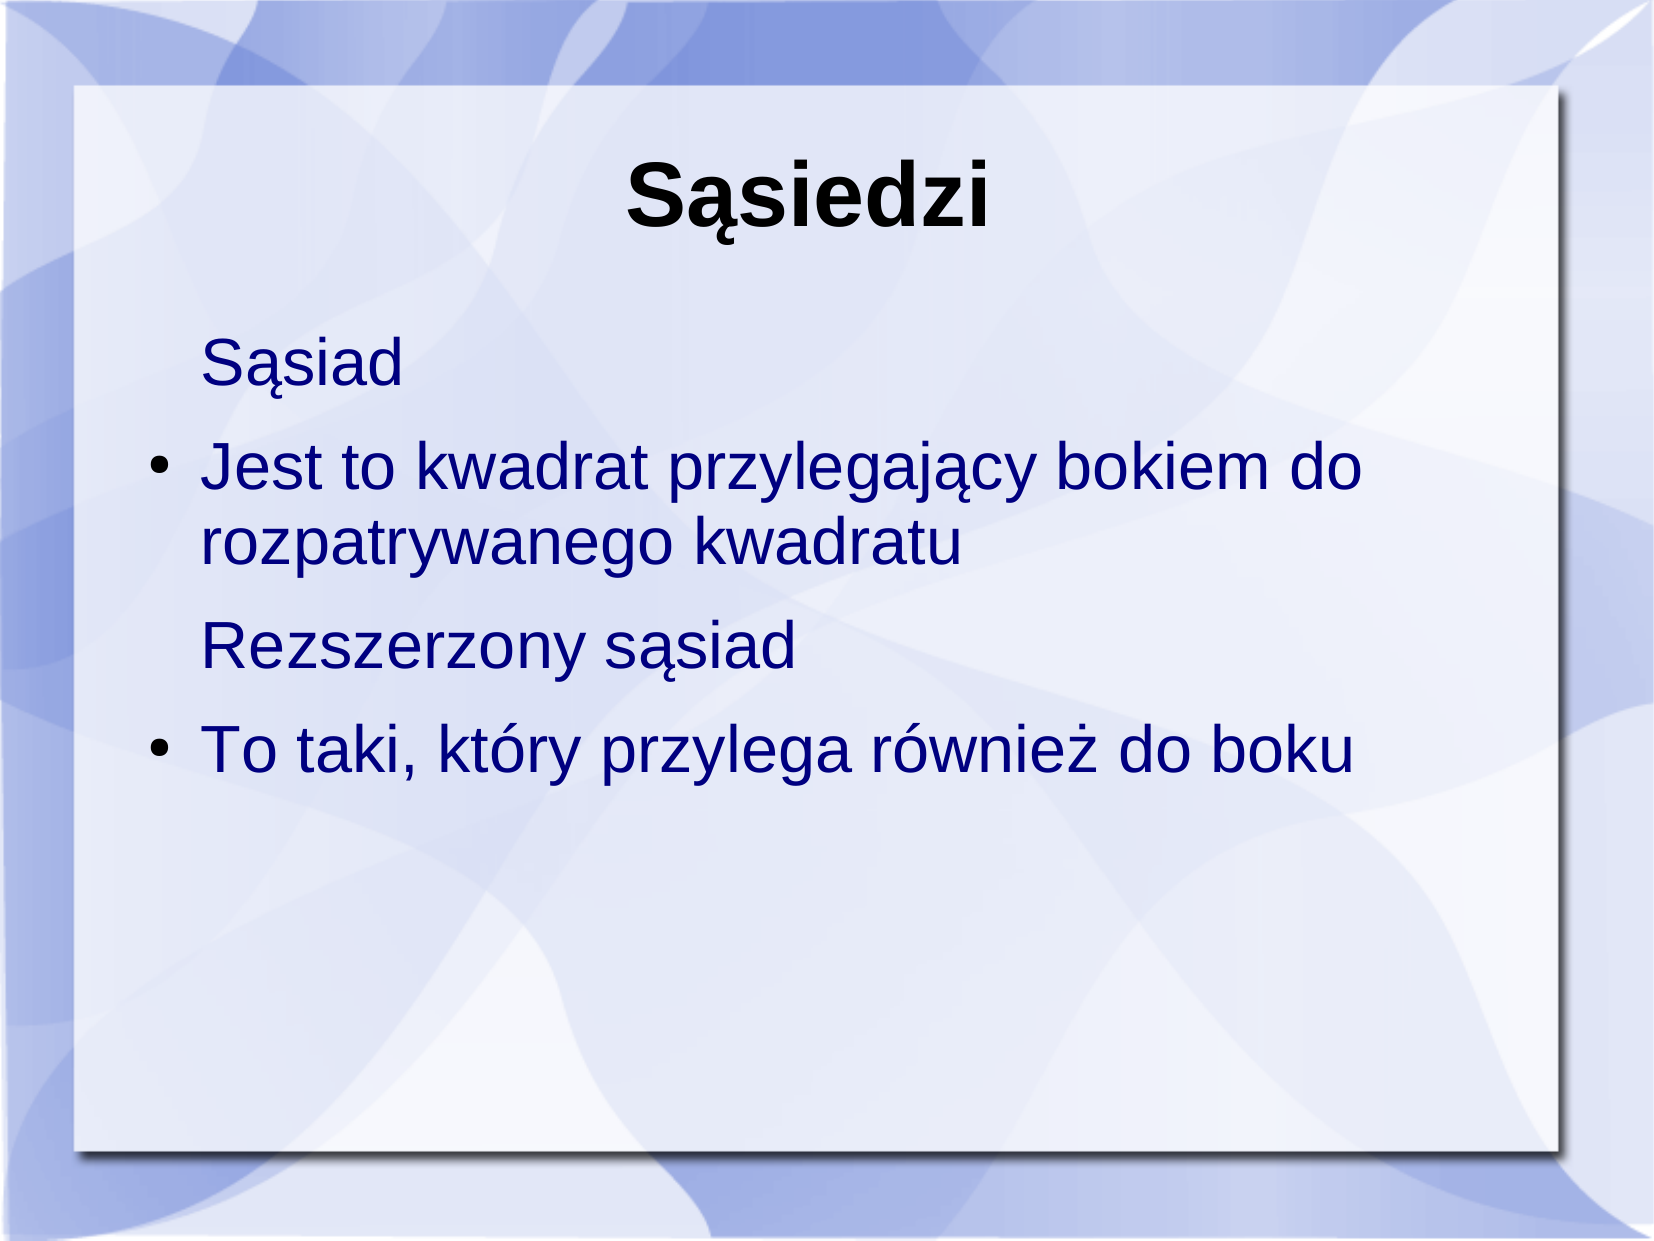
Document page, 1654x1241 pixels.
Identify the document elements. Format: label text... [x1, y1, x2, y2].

list Sąsiad Jest to kwadrat przylegający bokiem do rozpatrywanego kwadratu Rezszerzony sąsiad To taki, który przylega również do boku [129, 324, 1489, 975]
title Sąsiedzi [82, 90, 1536, 298]
picture [0, 0, 1654, 1241]
